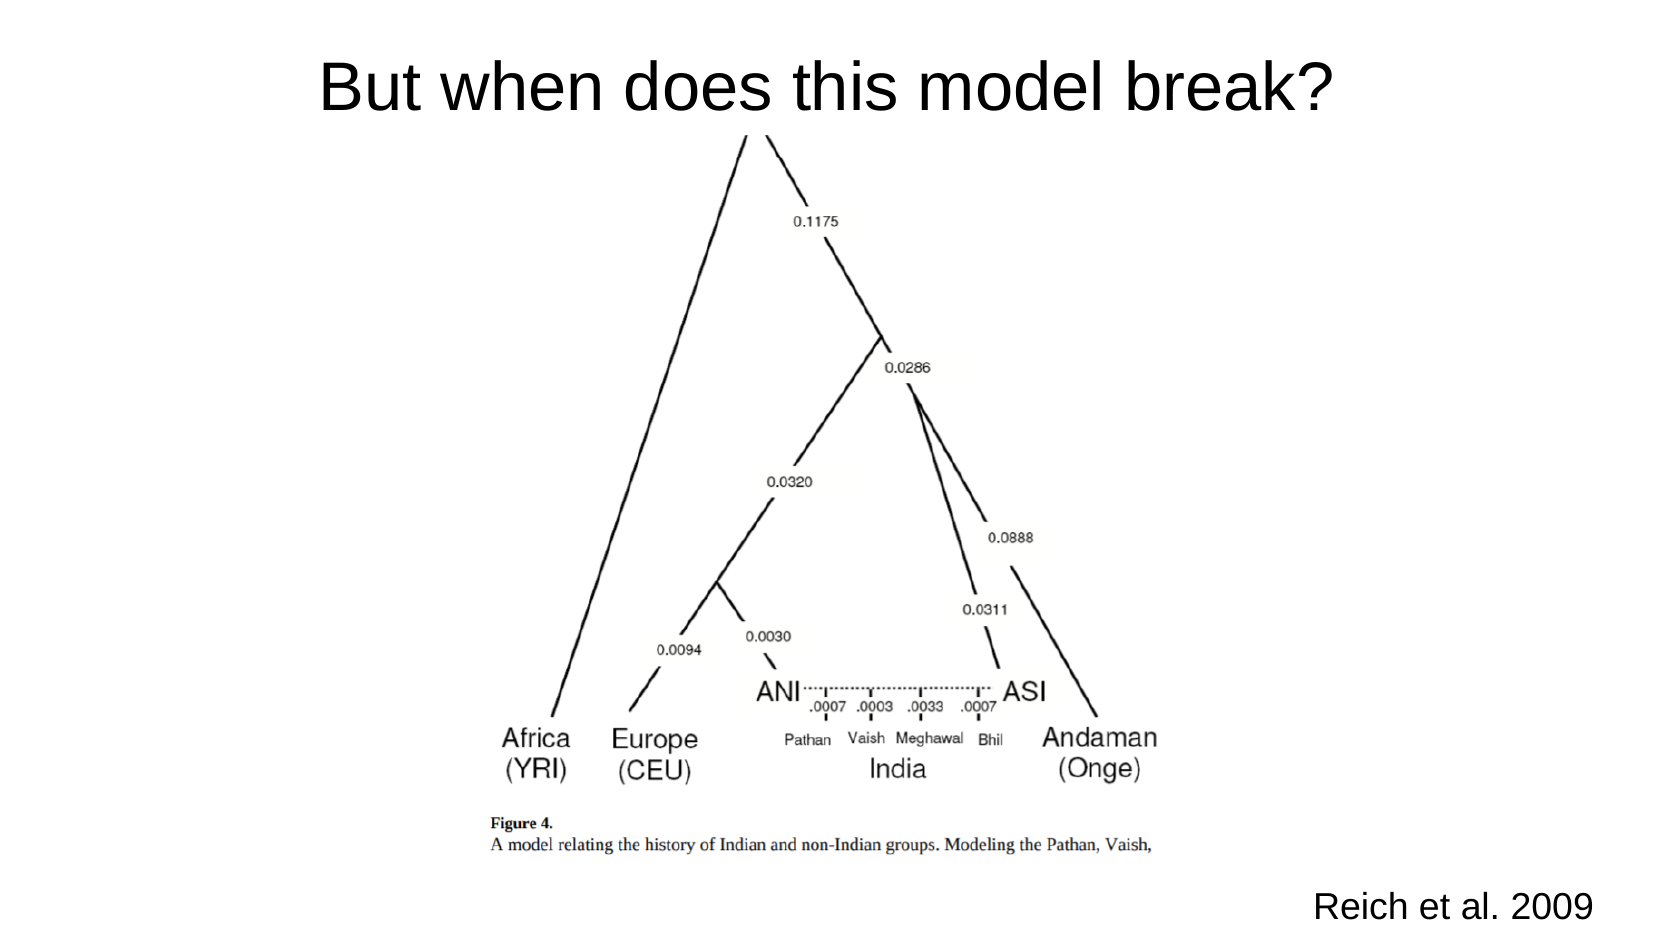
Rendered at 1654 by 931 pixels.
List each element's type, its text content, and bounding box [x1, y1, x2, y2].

text_box Reich et al. 2009 [1298, 877, 1654, 931]
picture [404, 136, 1187, 856]
title But when does this model break? [82, 37, 1571, 136]
